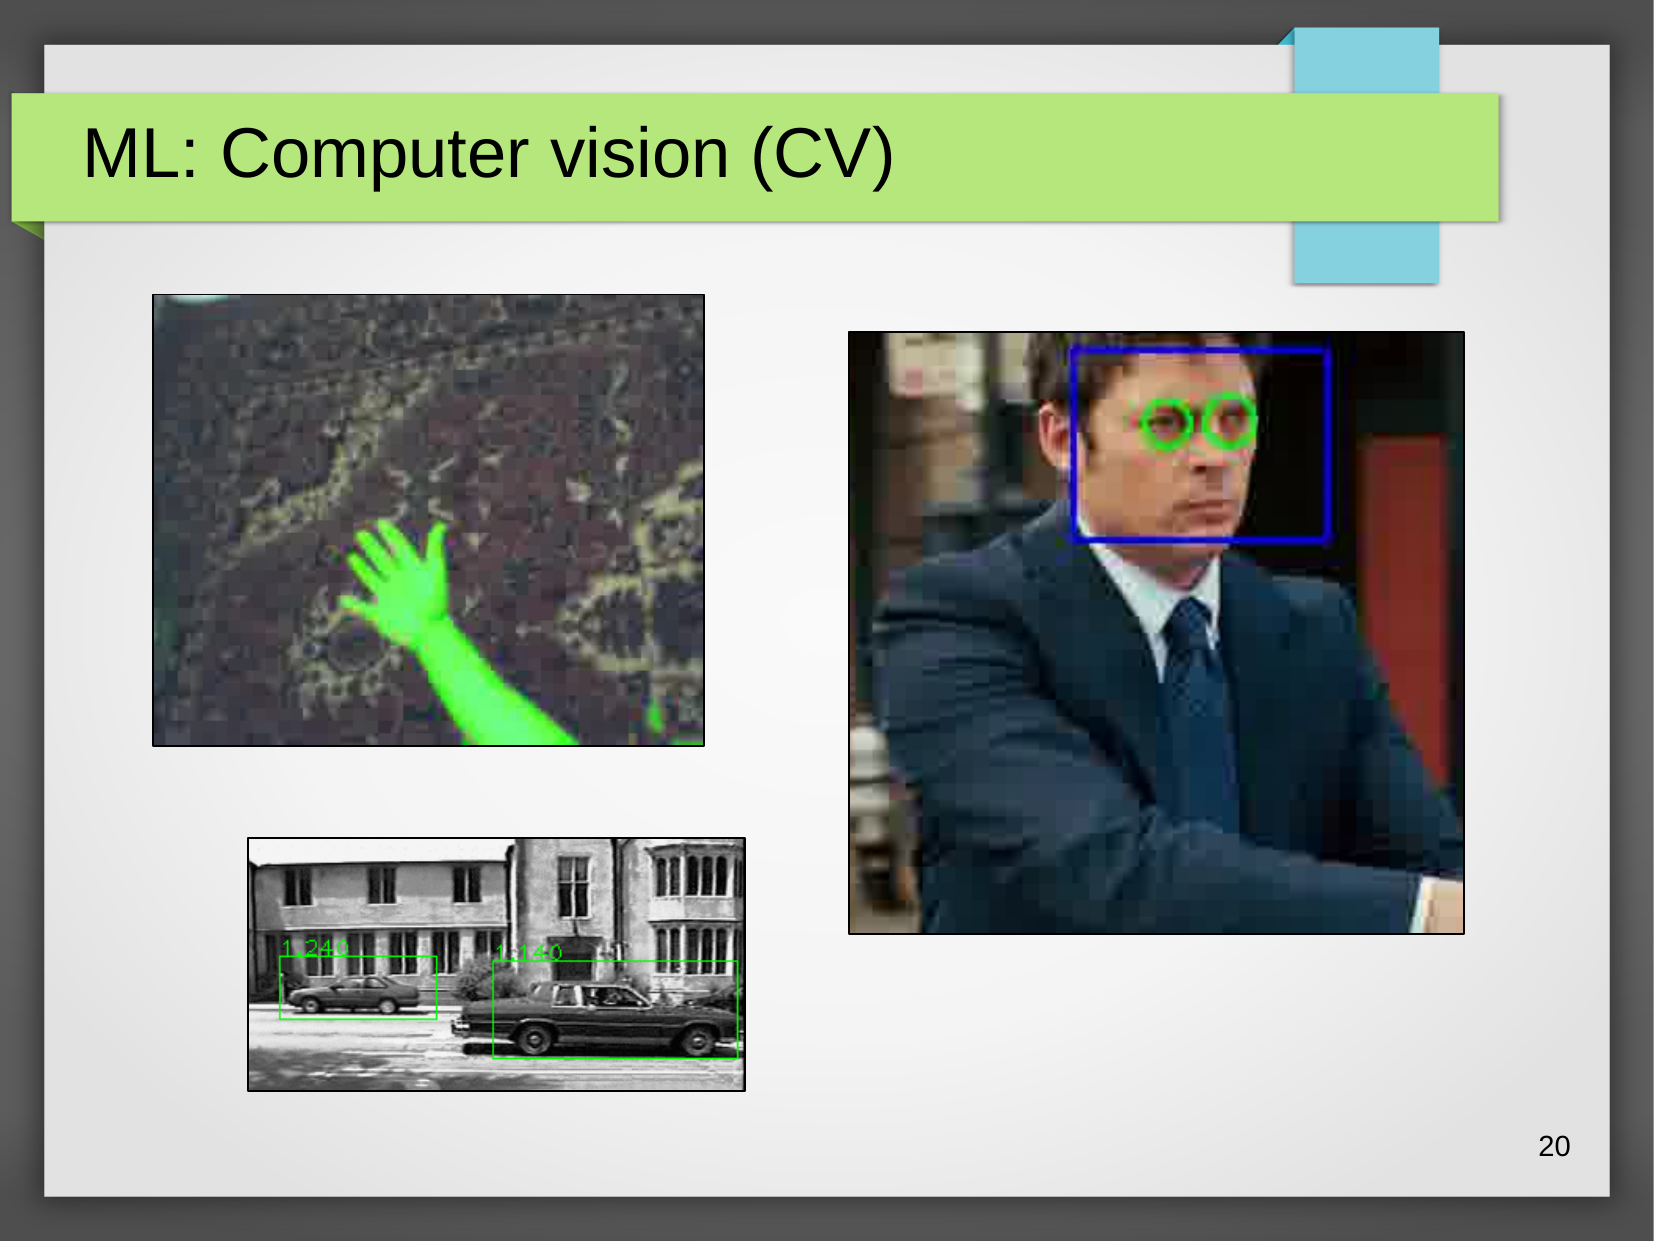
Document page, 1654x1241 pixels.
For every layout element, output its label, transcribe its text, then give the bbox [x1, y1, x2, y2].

title ML: Computer vision (CV) [82, 49, 1571, 257]
picture [0, 0, 1654, 1241]
